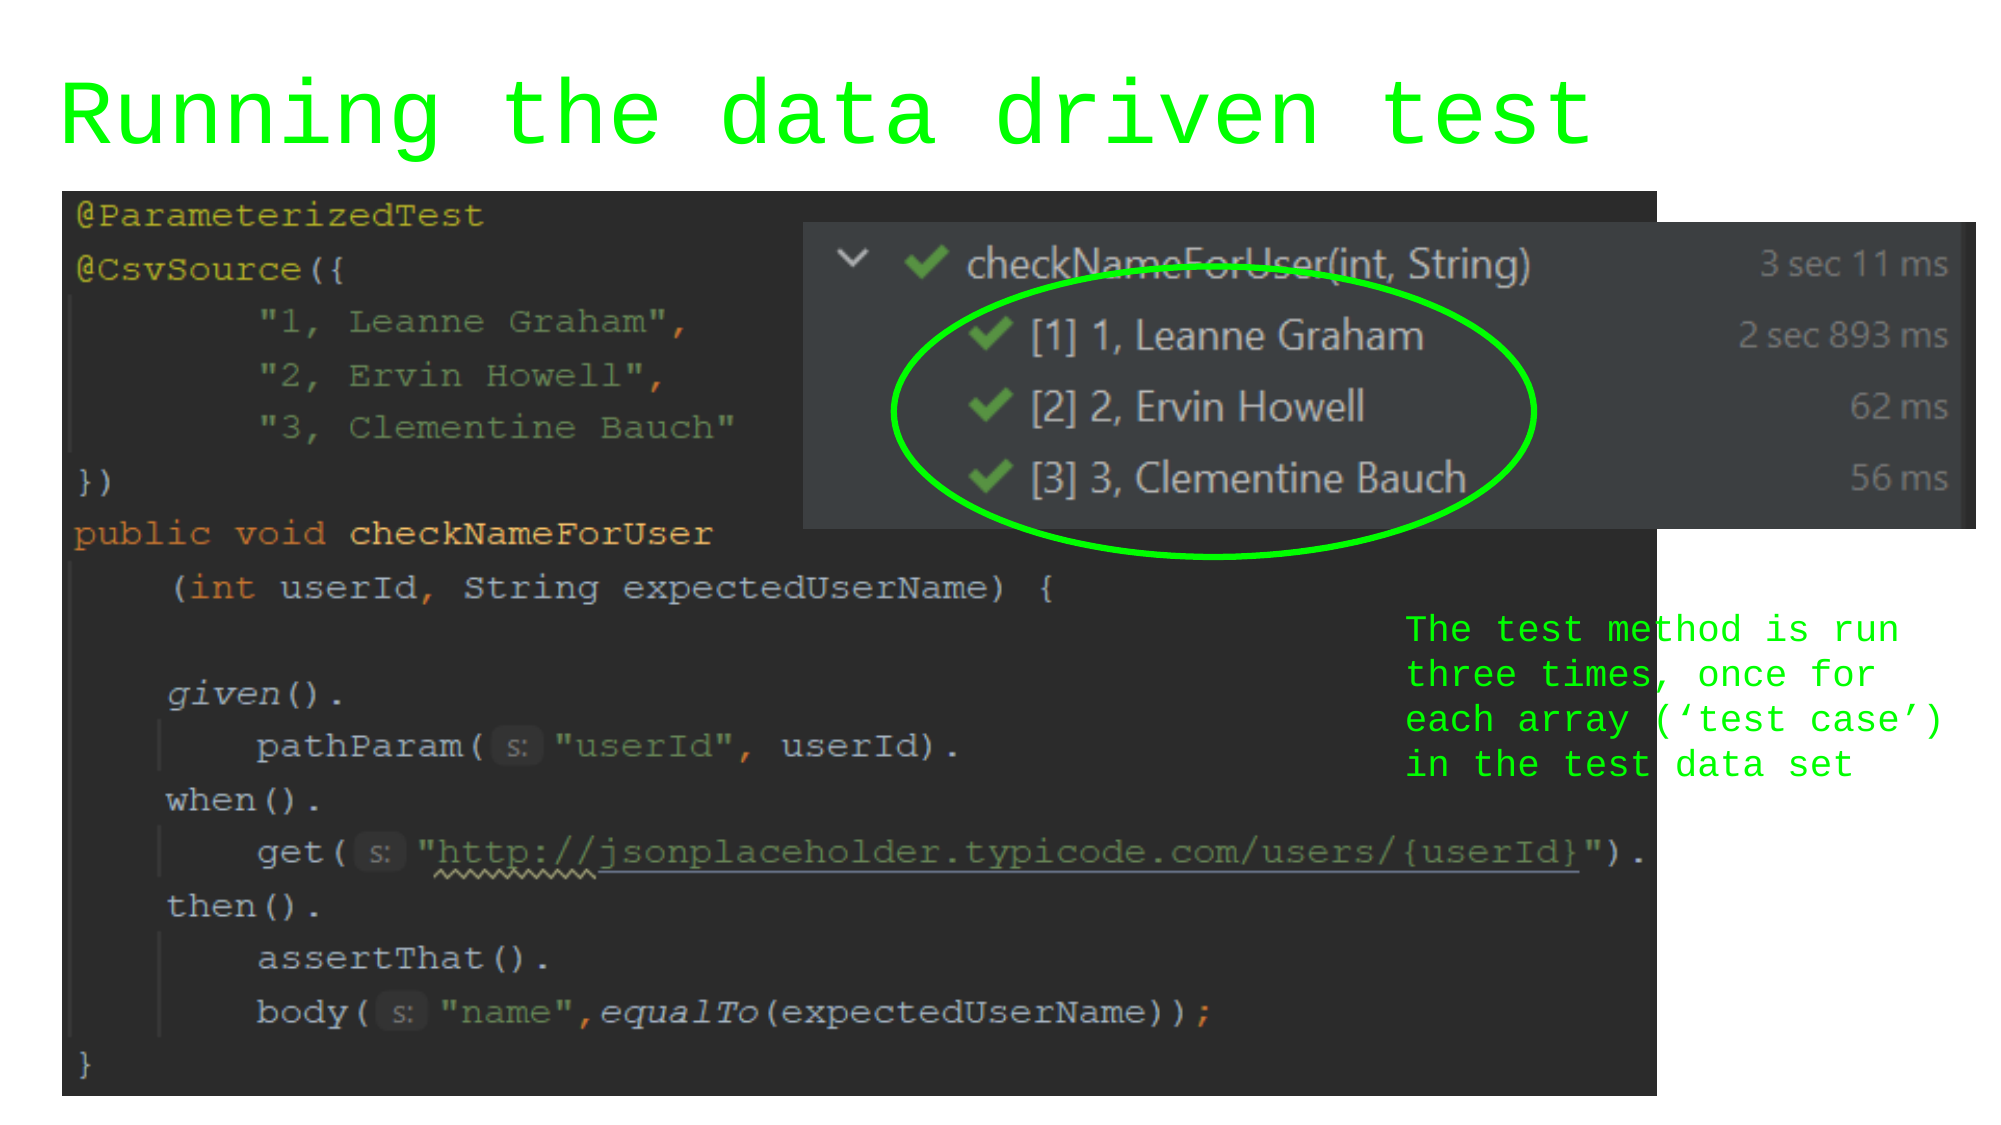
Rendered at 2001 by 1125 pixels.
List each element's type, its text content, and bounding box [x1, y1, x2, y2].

picture [62, 222, 1976, 1096]
text_box The test method is run three times, once for each array (‘test case’) in the test data set [1389, 596, 1997, 793]
title Running the data driven test [43, 4, 1957, 223]
